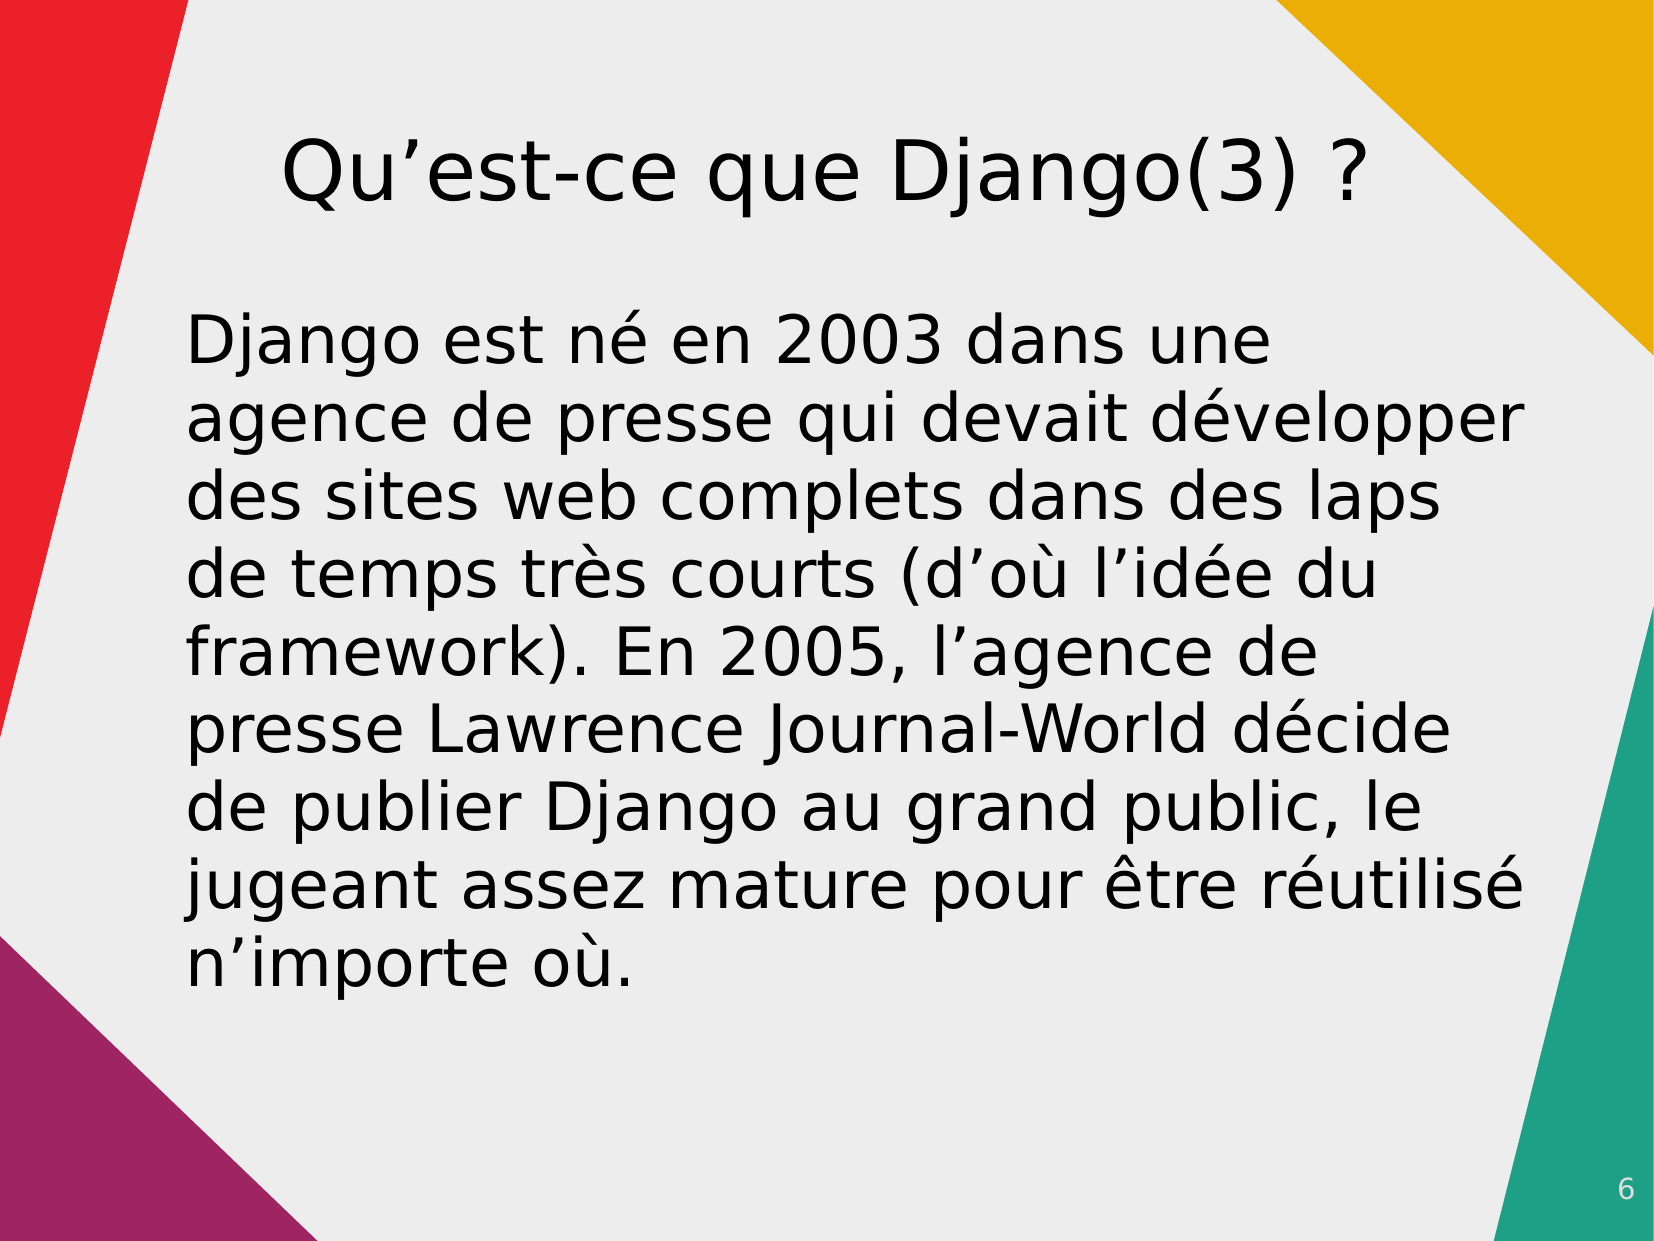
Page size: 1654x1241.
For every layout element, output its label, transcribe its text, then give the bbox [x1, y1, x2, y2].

title Qu’est-ce que Django(3) ? [114, 73, 1539, 271]
list Django est né en 2003 dans une agence de presse qui devait développer des sites web complets dans des laps de temps très courts (d’où l’idée du framework). En 2005, l’agence de presse Lawrence Journal-World décide de publier Django au grand public, le jugeant assez mature pour être réutilisé n’importe où. [114, 302, 1539, 1123]
